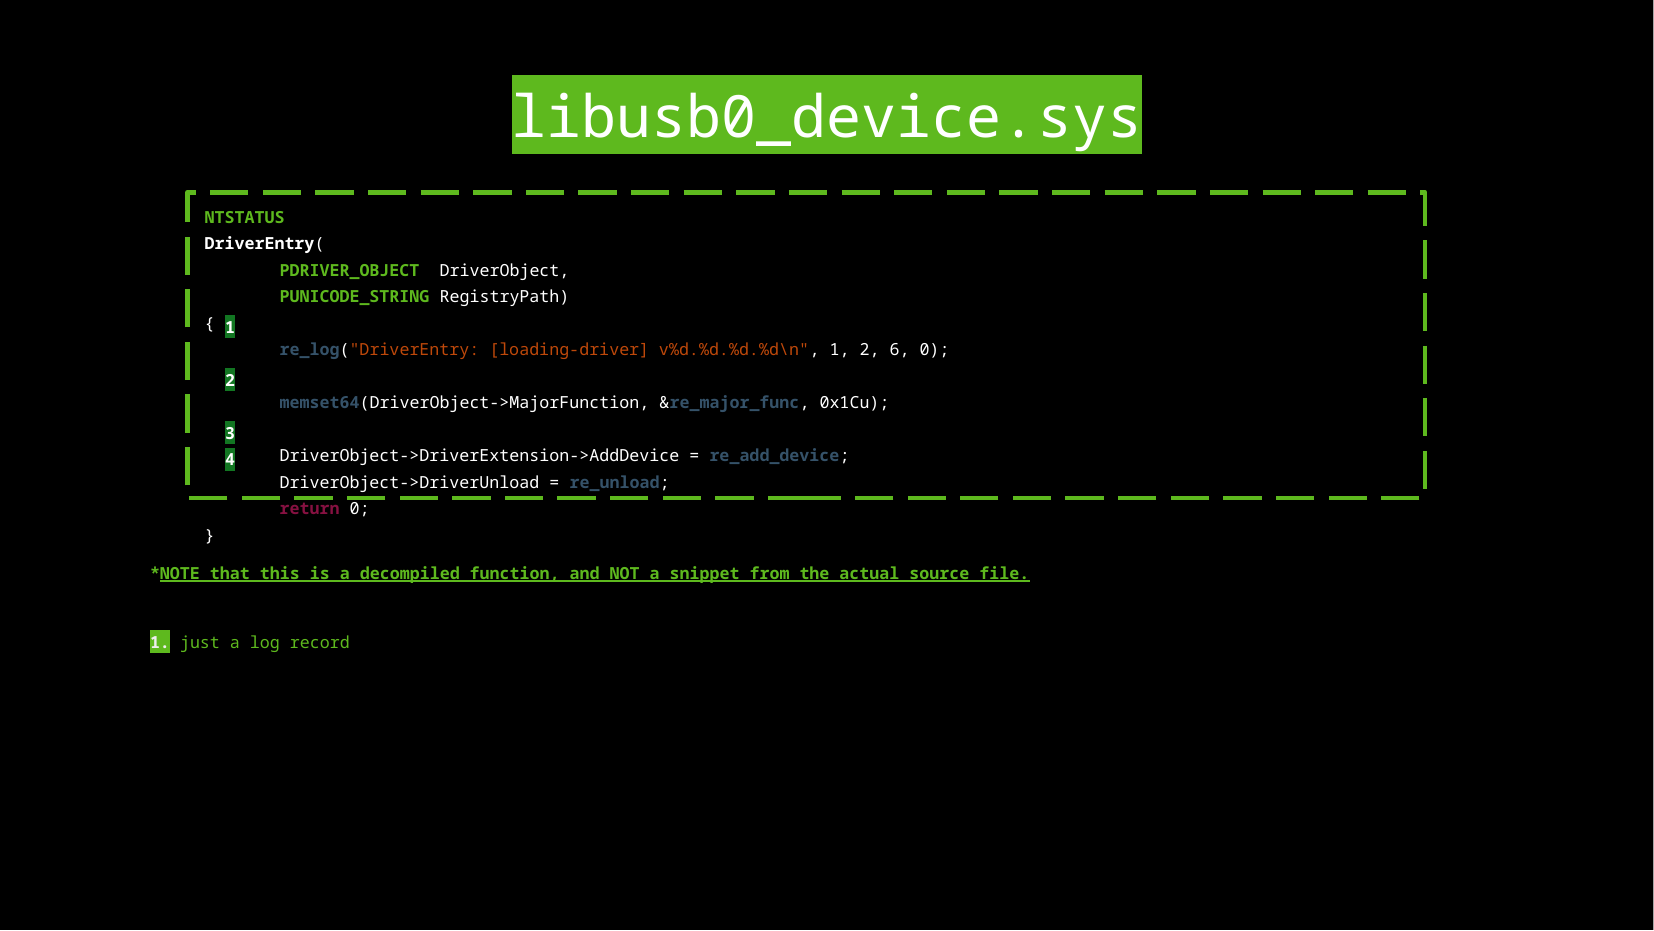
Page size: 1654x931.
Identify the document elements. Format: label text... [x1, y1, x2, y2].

text_box NTSTATUS DriverEntry( PDRIVER_OBJECT DriverObject, PUNICODE_STRING RegistryPath) { re_log("DriverEntry: [loading-driver] v%d.%d.%d.%d\n", 1, 2, 6, 0); memset64(DriverObject->MajorFunction, &re_major_func, 0x1Cu); DriverObject->DriverExtension->AddDevice = re_add_device; DriverObject->DriverUnload = re_unload; return 0; } [187, 192, 1425, 498]
text_box 1 2 3 4 [225, 262, 263, 488]
title libusb0_device.sys [82, 37, 1571, 193]
text_box *NOTE that this is a decompiled function, and NOT a snippet from the actual source file. 1. just a log record [150, 549, 1463, 863]
